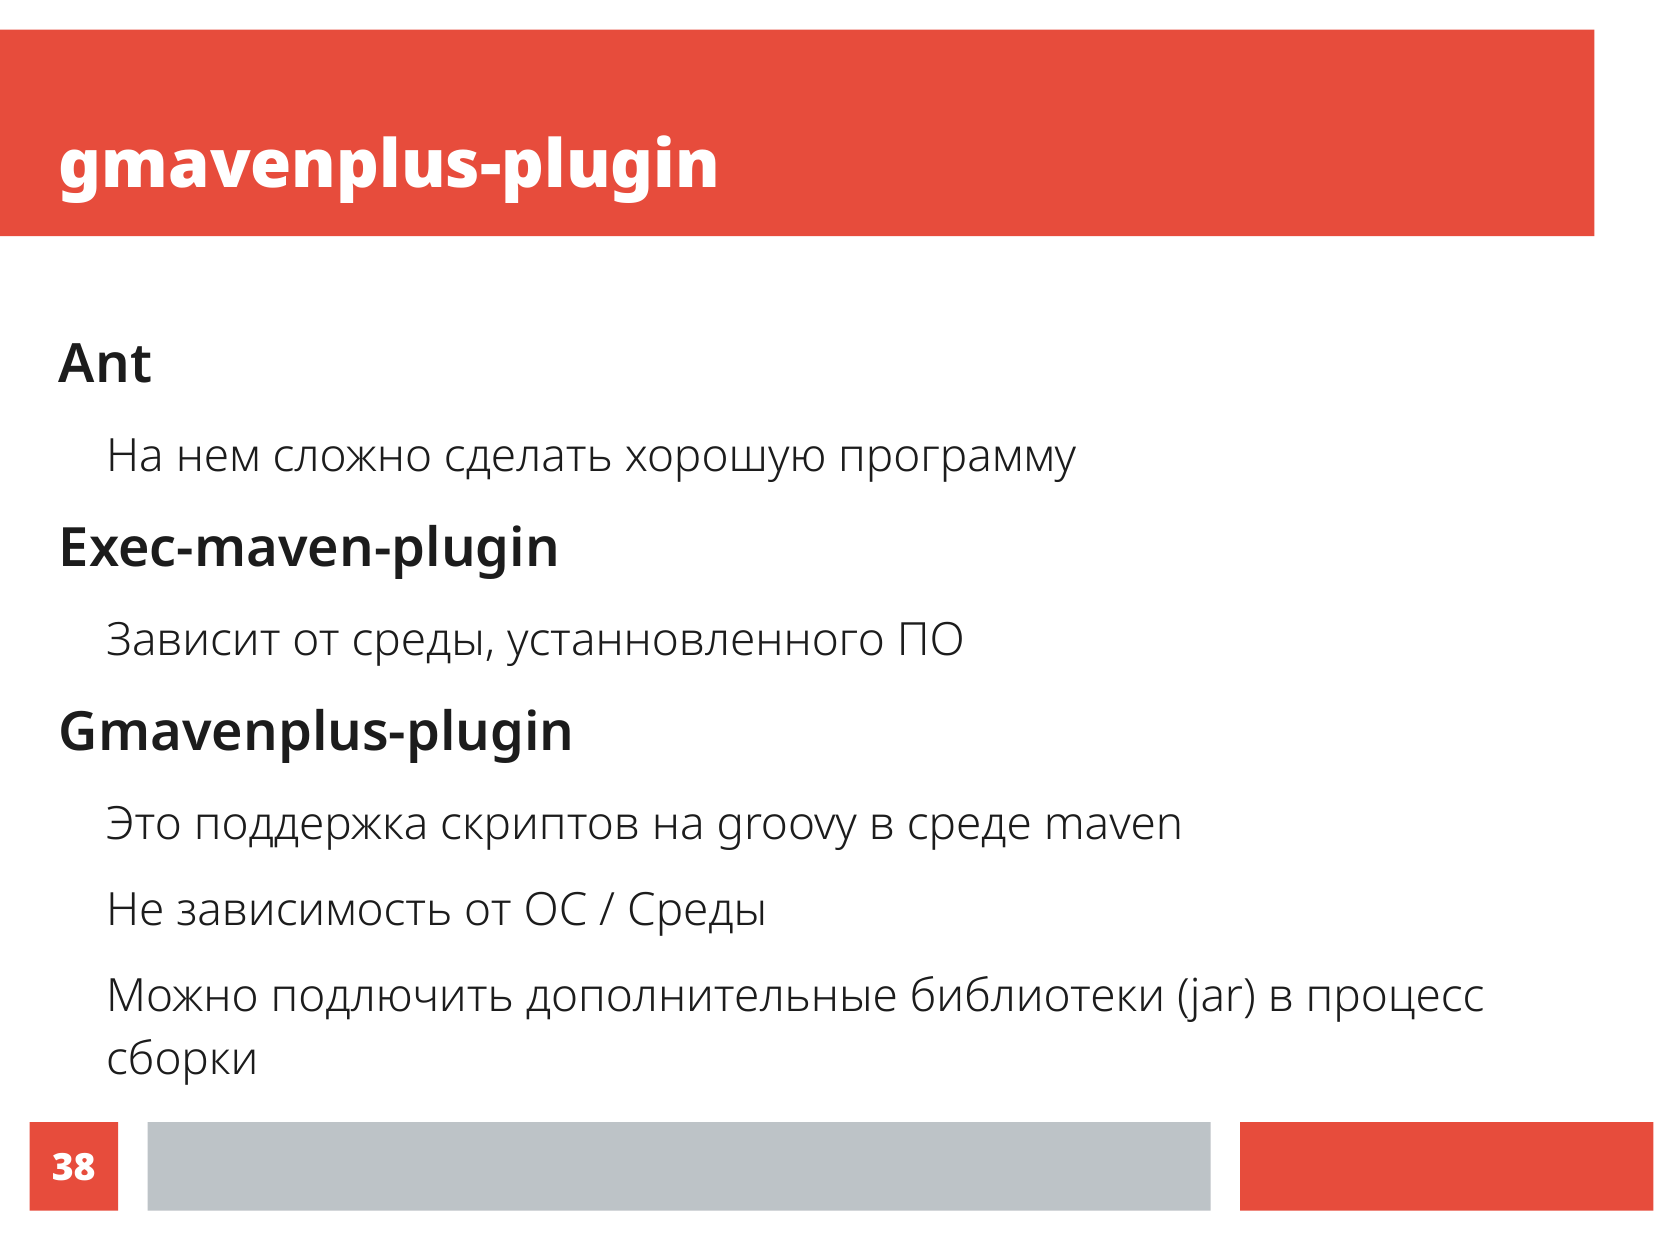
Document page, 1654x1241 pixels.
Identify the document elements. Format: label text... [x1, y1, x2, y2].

title gmavenplus-plugin [59, 59, 1595, 207]
list Ant На нем сложно сделать хорошую программу Exec-maven-plugin Зависит от среды, устанновленного ПО Gmavenplus-plugin Это поддержка скриптов на groovy в среде maven Не зависимость от ОС / Среды Можно подлючить дополнительные библиотеки (jar) в процесс сборки [59, 324, 1565, 1093]
